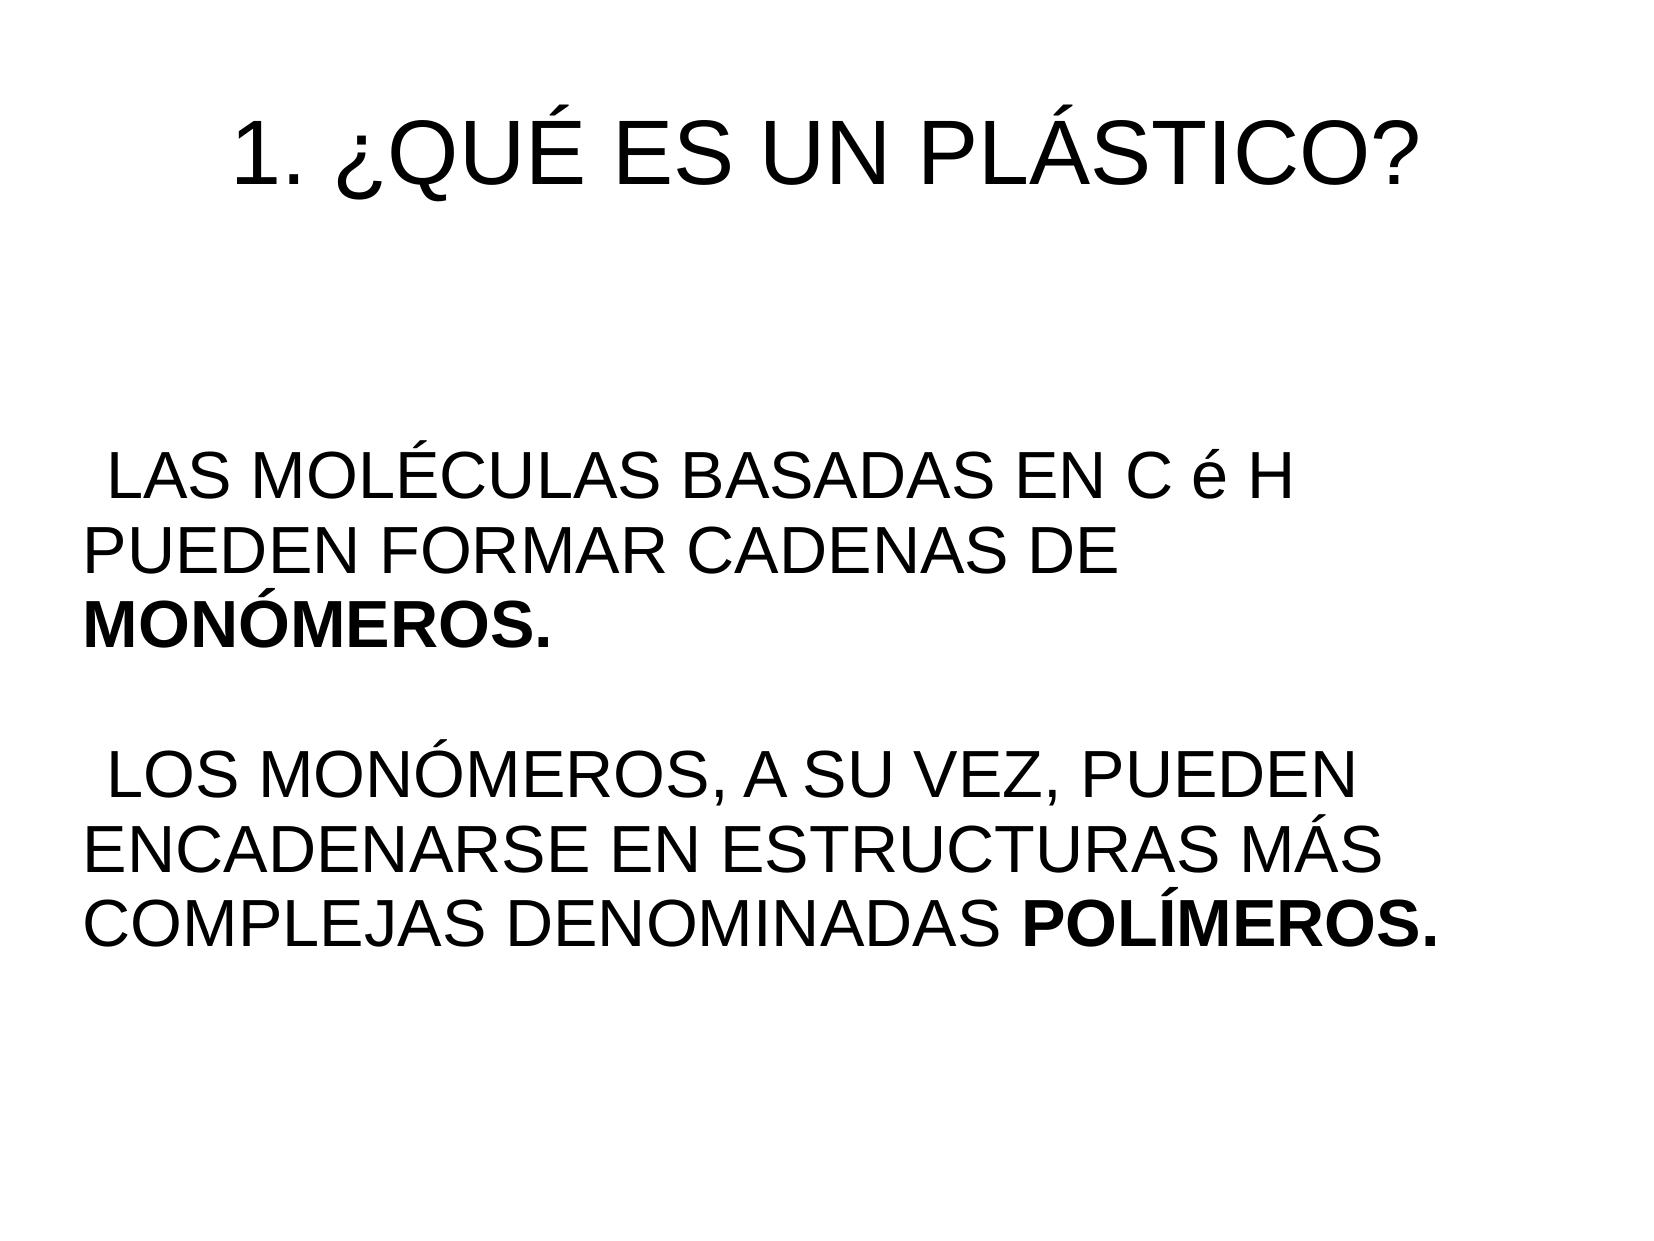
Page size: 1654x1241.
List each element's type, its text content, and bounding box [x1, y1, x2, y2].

title 1. ¿QUÉ ES UN PLÁSTICO? [82, 56, 1571, 250]
subtitle LAS MOLÉCULAS BASADAS EN C é H PUEDEN FORMAR CADENAS DE MONÓMEROS. LOS MONÓMEROS, A SU VEZ, PUEDEN ENCADENARSE EN ESTRUCTURAS MÁS COMPLEJAS DENOMINADAS POLÍMEROS. [82, 290, 1571, 1109]
